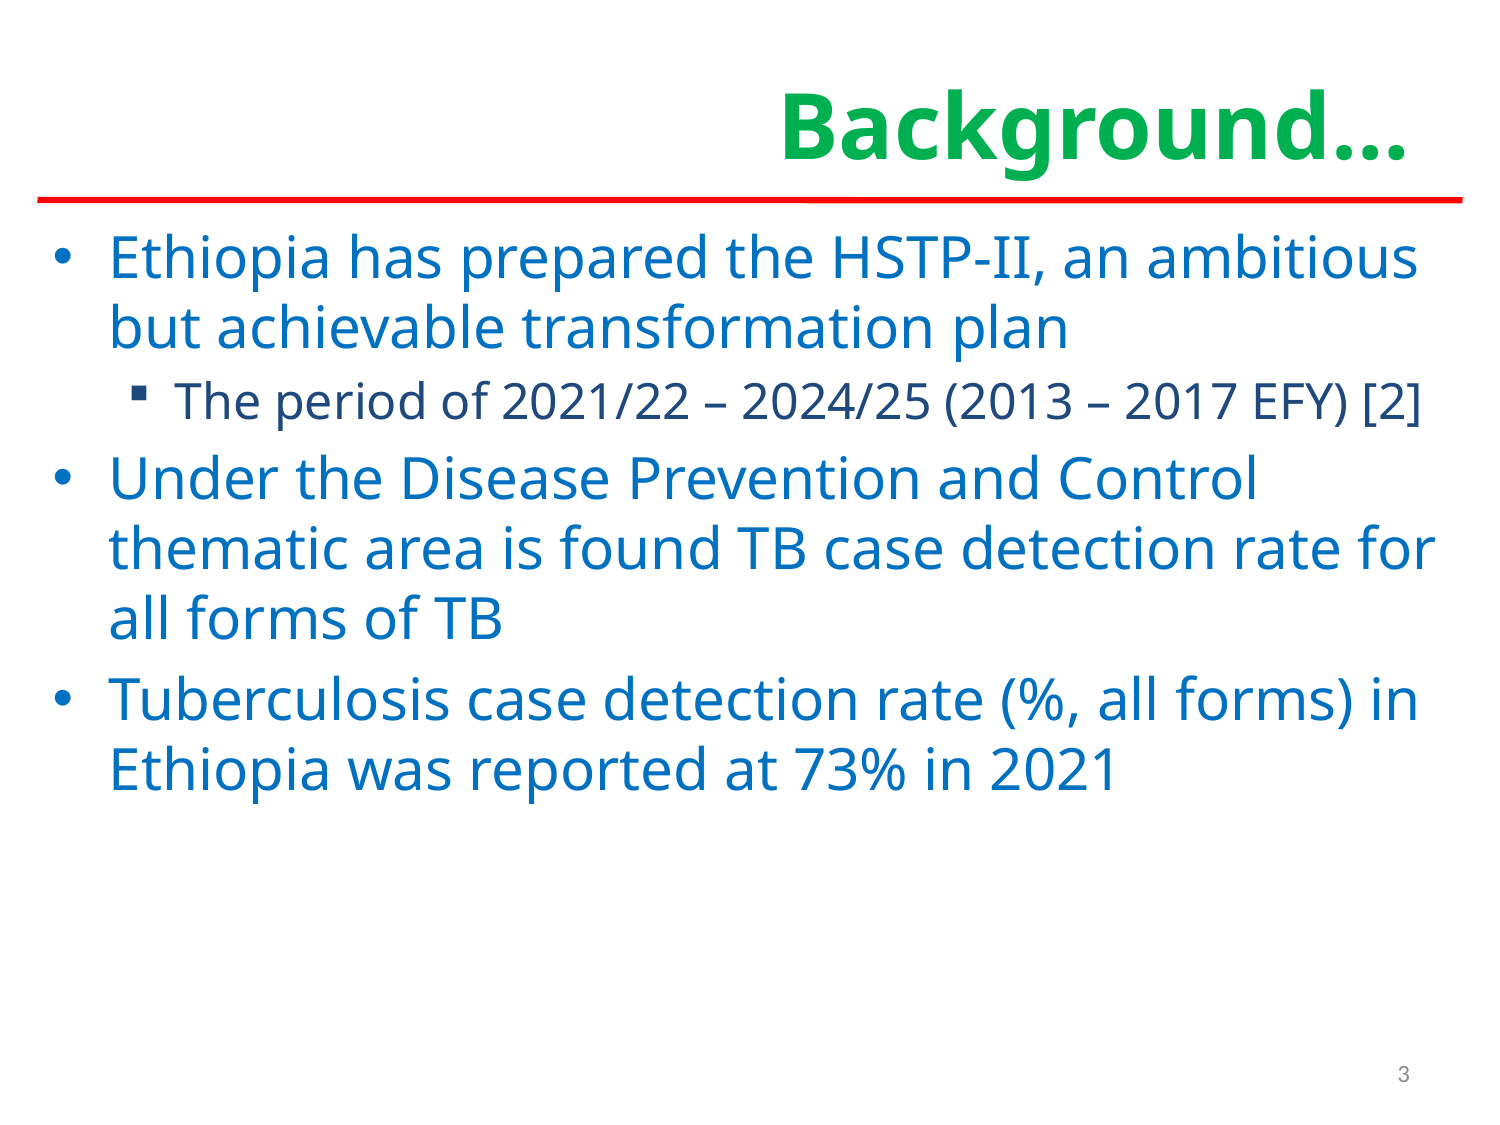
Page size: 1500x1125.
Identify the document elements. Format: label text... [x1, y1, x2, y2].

list Ethiopia has prepared the HSTP-II, an ambitious but achievable transformation plan The period of 2021/22 – 2024/25 (2013 – 2017 EFY) [2] Under the Disease Prevention and Control thematic area is found TB case detection rate for all forms of TB Tuberculosis case detection rate (%, all forms) in Ethiopia was reported at 73% in 2021 [37, 212, 1463, 1038]
title Background… [37, 45, 1425, 200]
